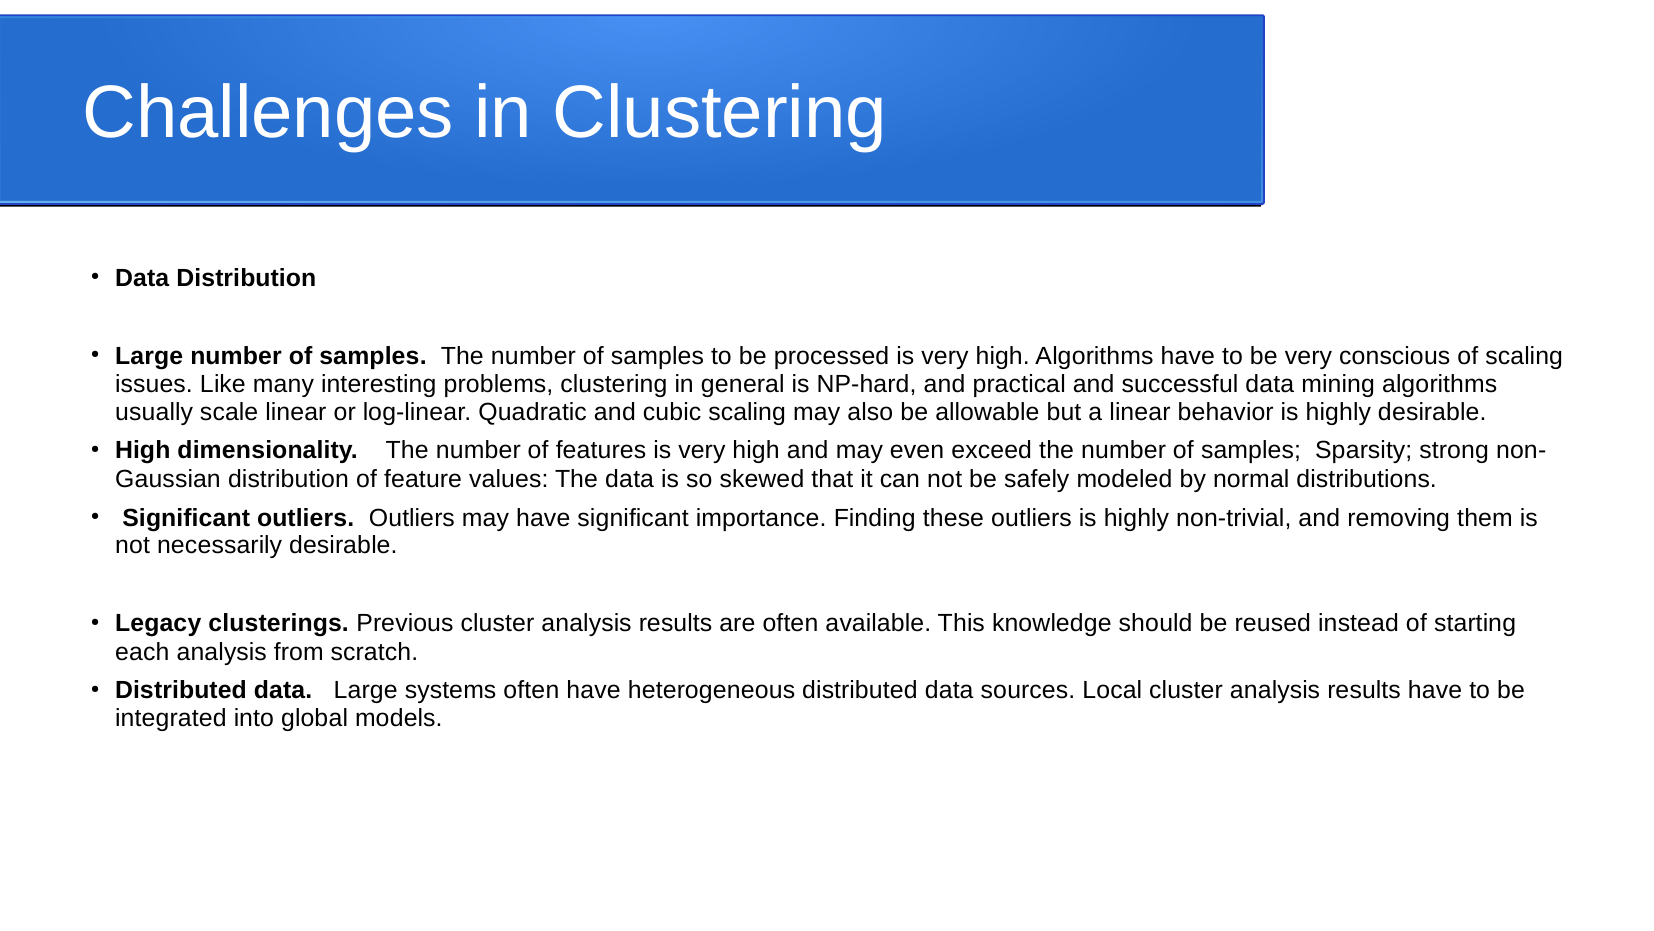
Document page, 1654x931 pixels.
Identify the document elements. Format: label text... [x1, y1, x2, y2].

list Data Distribution Large number of samples. The number of samples to be processed is very high. Algorithms have to be very conscious of scaling issues. Like many interesting problems, clustering in general is NP-hard, and practical and successful data mining algorithms usually scale linear or log-linear. Quadratic and cubic scaling may also be allowable but a linear behavior is highly desirable. High dimensionality. The number of features is very high and may even exceed the number of samples; Sparsity; strong non-Gaussian distribution of feature values: The data is so skewed that it can not be safely modeled by normal distributions. Significant outliers. Outliers may have significant importance. Finding these outliers is highly non-trivial, and removing them is not necessarily desirable. Legacy clusterings. Previous cluster analysis results are often available. This knowledge should be reused instead of starting each analysis from scratch. Distributed data. Large systems often have heterogeneous distributed data sources. Local cluster analysis results have to be integrated into global models. [82, 224, 1571, 764]
title Challenges in Clustering [82, 35, 1235, 189]
